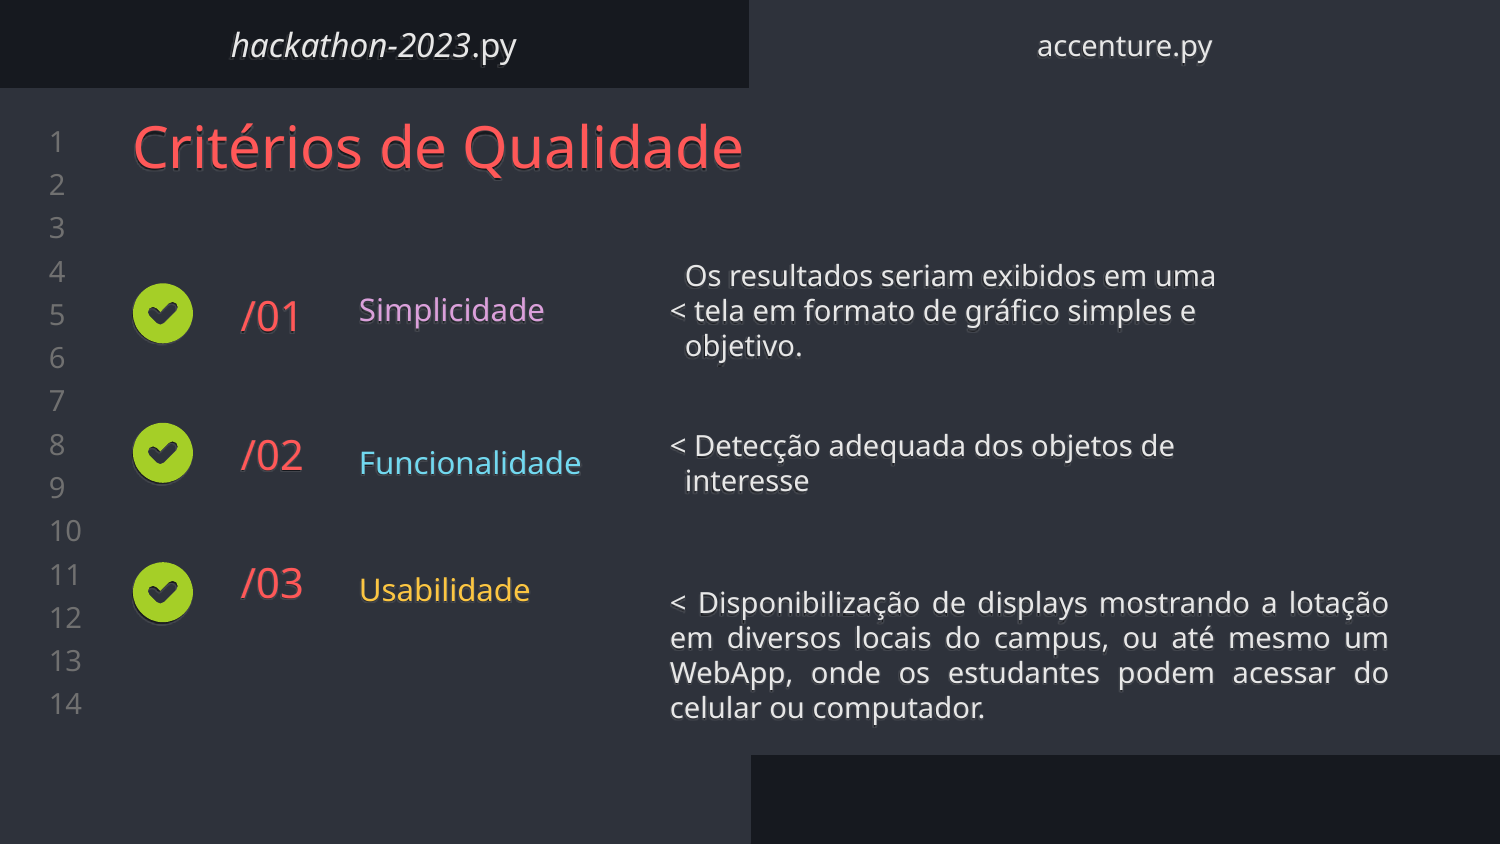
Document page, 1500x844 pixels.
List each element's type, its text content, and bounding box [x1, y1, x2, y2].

title Critérios de Qualidade [116, 95, 1383, 190]
text_box [132, 562, 193, 623]
text_box < Detecção adequada dos objetos de interesse [655, 423, 1405, 501]
text_box Simplicidade [343, 270, 655, 349]
text_box [132, 422, 193, 483]
text_box Os resultados seriam exibidos em uma < tela em formato de gráfico simples e objetivo. [654, 262, 1405, 357]
text_box /01 [225, 274, 371, 353]
text_box hackathon-2023.py [0, 15, 749, 74]
text_box /02 [225, 413, 371, 491]
text_box /03 [225, 541, 371, 620]
text_box Funcionalidade [343, 417, 655, 507]
text_box [132, 283, 193, 344]
text_box < Disponibilização de displays mostrando a lotação em diversos locais do campus, ou até mesmo um WebApp, onde os estudantes podem acessar do celular ou computador. [654, 567, 1405, 742]
text_box accenture.py [749, 15, 1500, 74]
text_box Usabilidade [343, 557, 655, 620]
